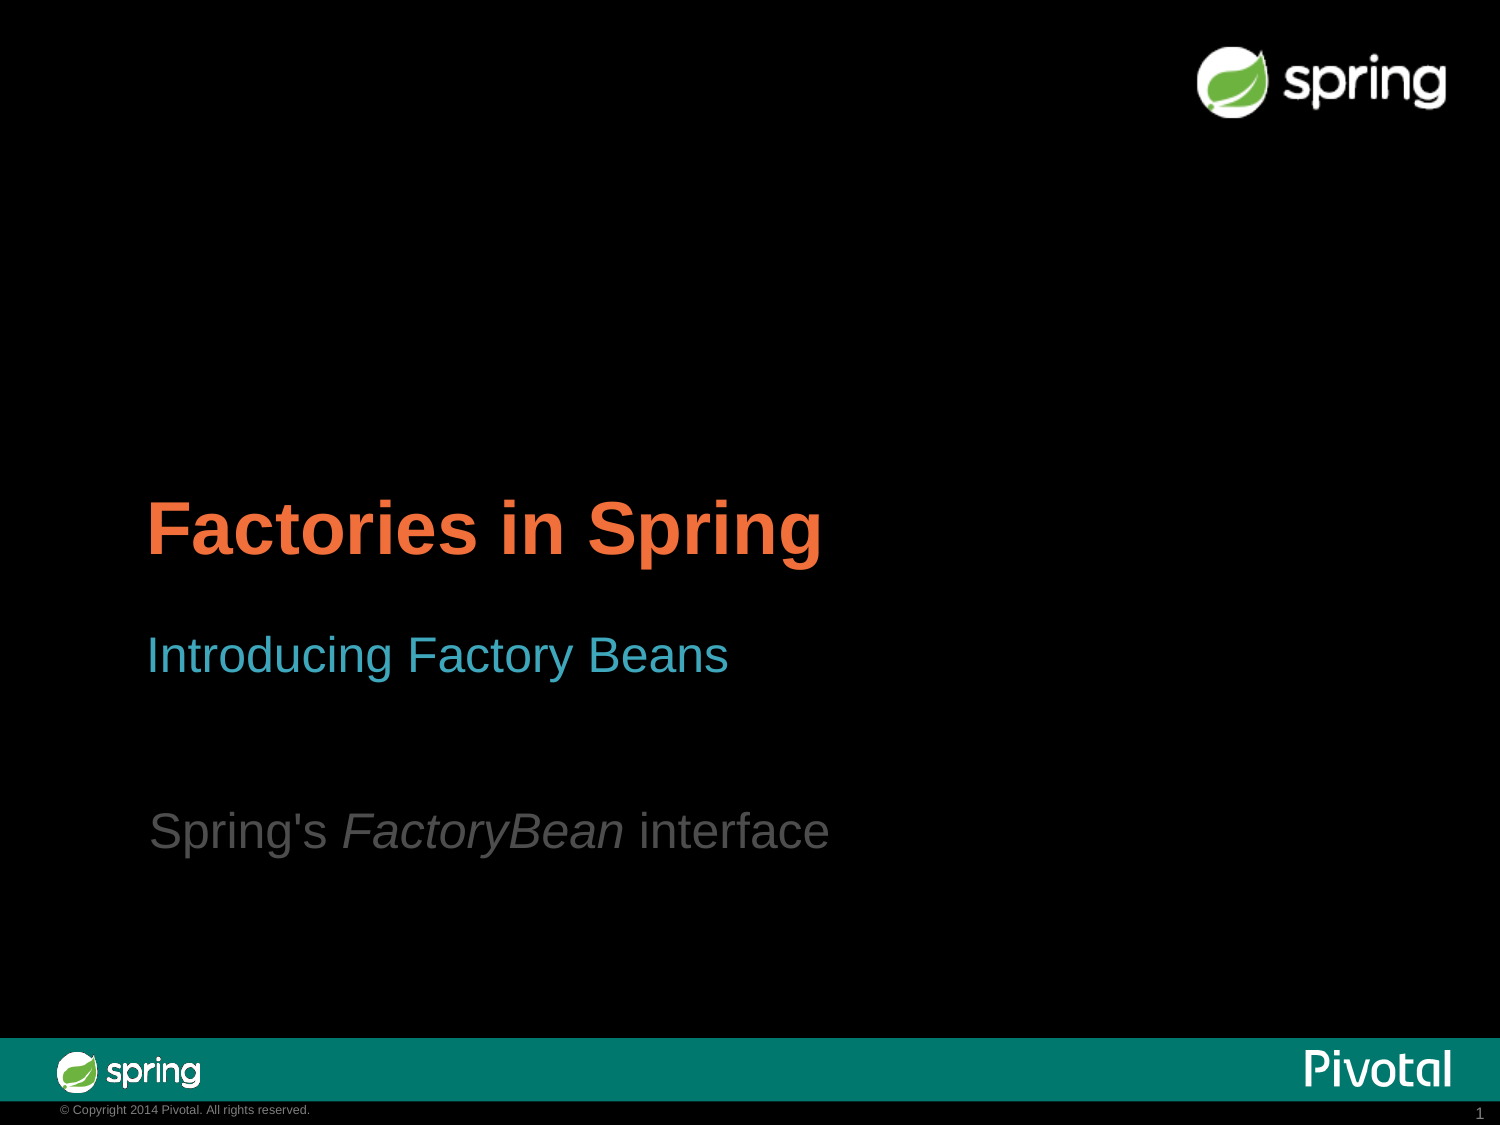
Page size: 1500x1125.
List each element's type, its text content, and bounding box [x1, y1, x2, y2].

picture [1304, 1047, 1452, 1090]
picture [1155, 28, 1465, 136]
title Factories in Spring [146, 399, 866, 571]
text_box Introducing Factory Beans [146, 622, 1139, 683]
picture [32, 1041, 210, 1103]
list Spring's FactoryBean interface [148, 798, 974, 859]
